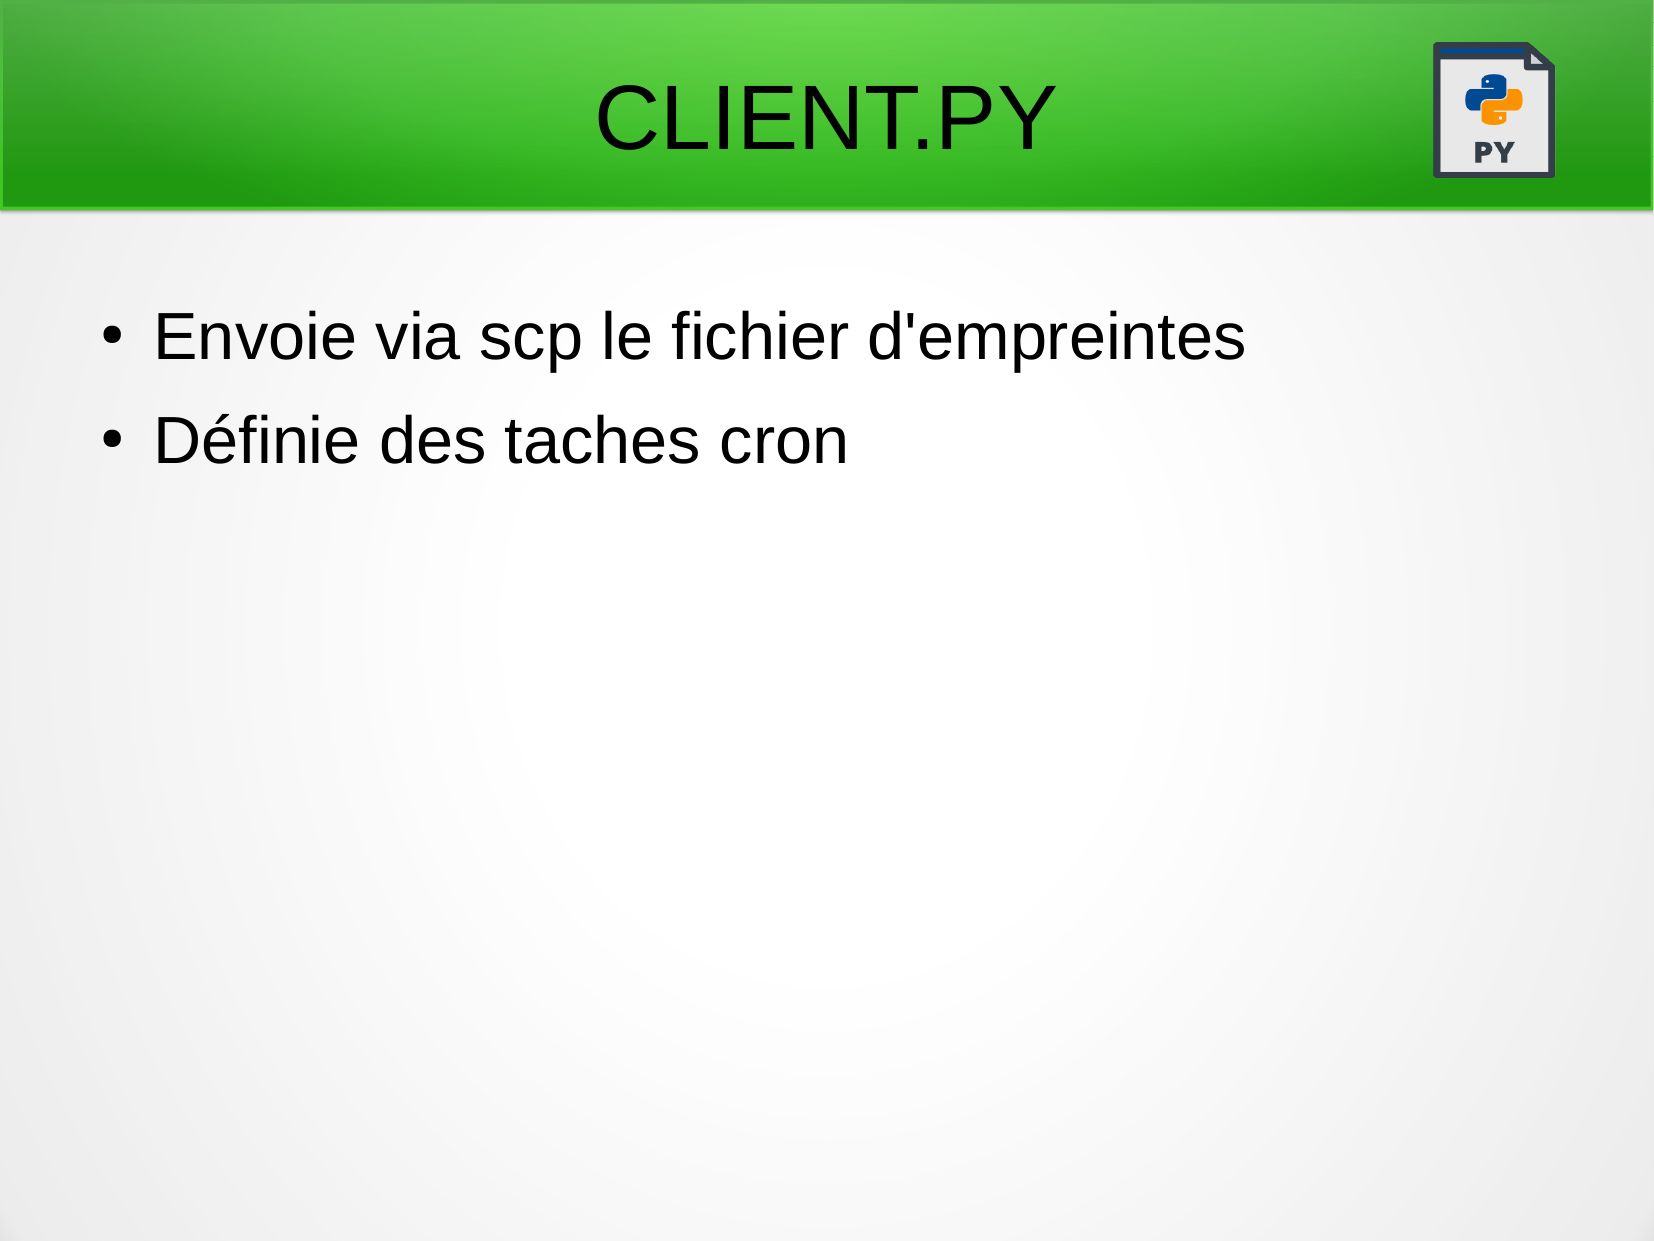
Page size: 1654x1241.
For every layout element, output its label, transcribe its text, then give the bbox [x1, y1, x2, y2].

list Envoie via scp le fichier d'empreintes Définie des taches cron [82, 299, 1571, 1019]
picture [1417, 42, 1571, 178]
title CLIENT.PY [82, 47, 1571, 189]
